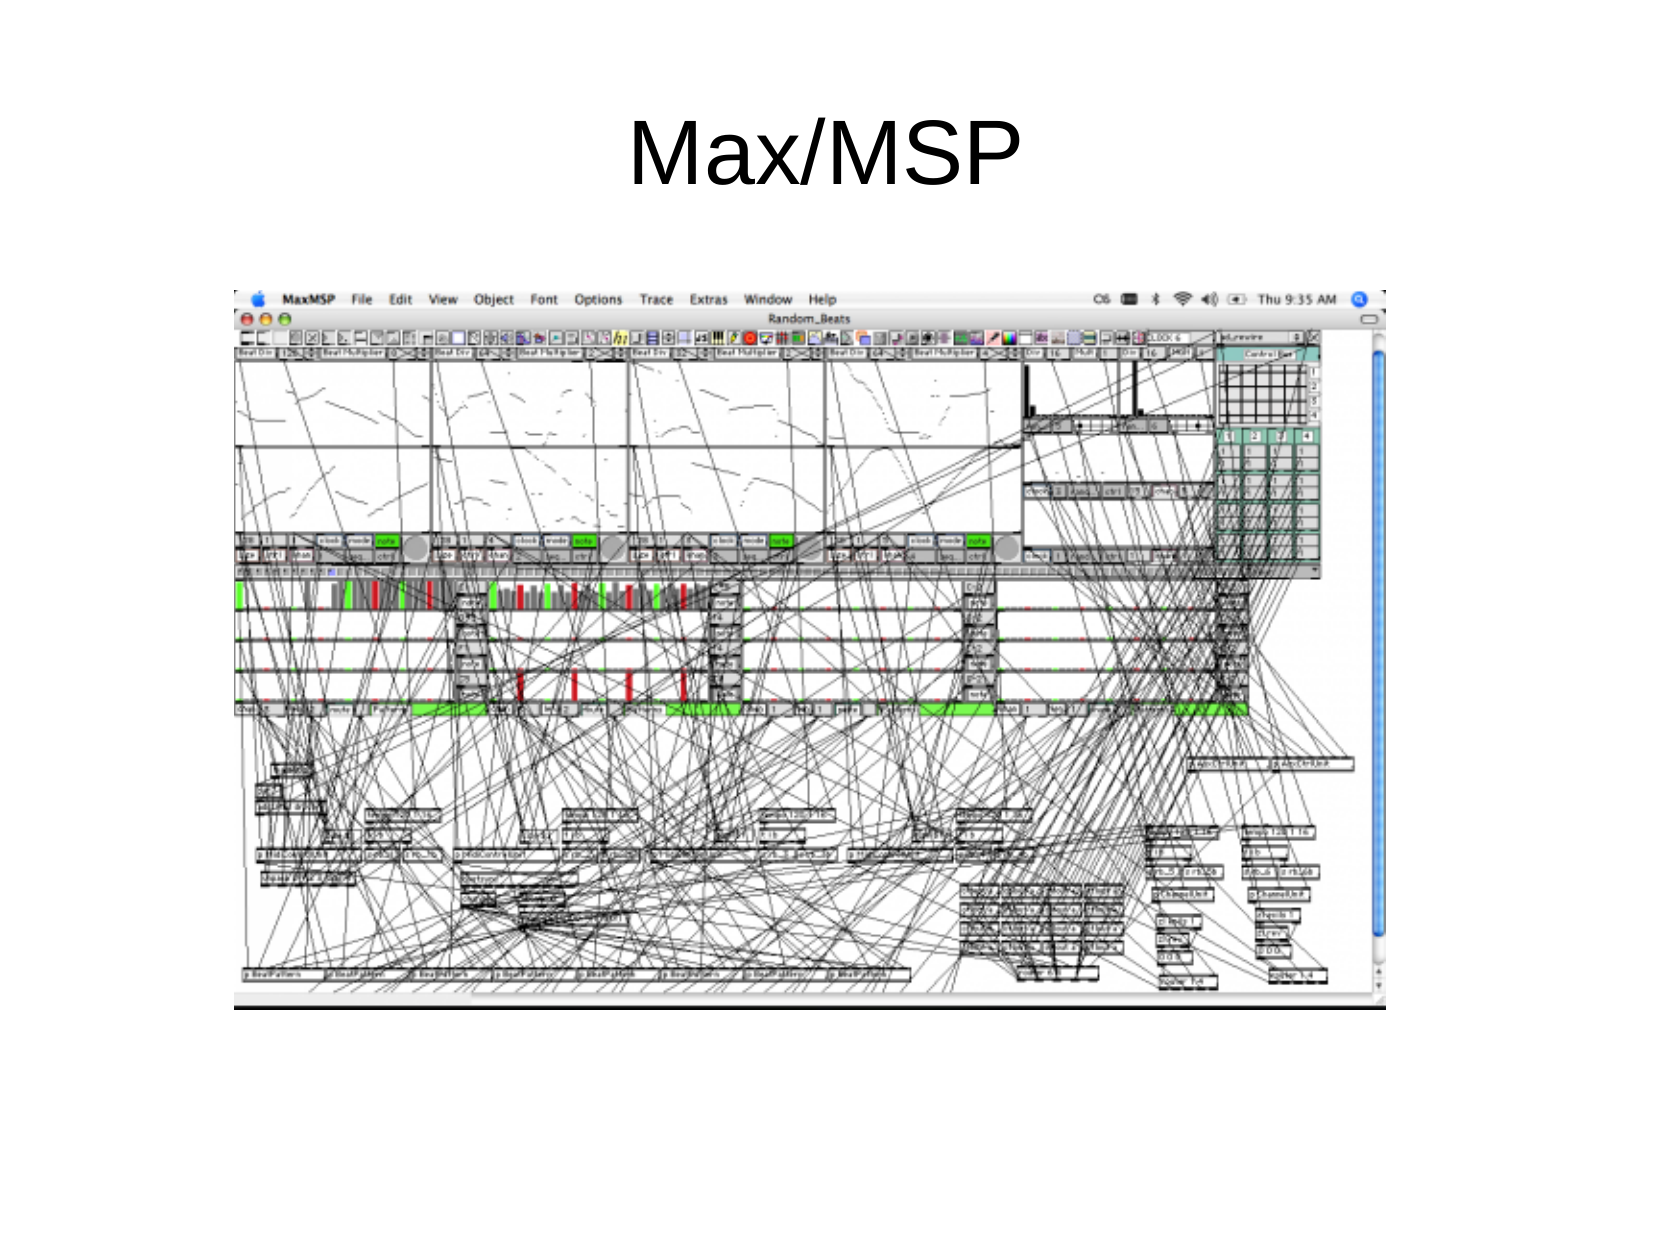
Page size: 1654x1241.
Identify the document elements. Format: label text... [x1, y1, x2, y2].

title Max/MSP [82, 49, 1571, 257]
picture [234, 290, 1386, 1010]
